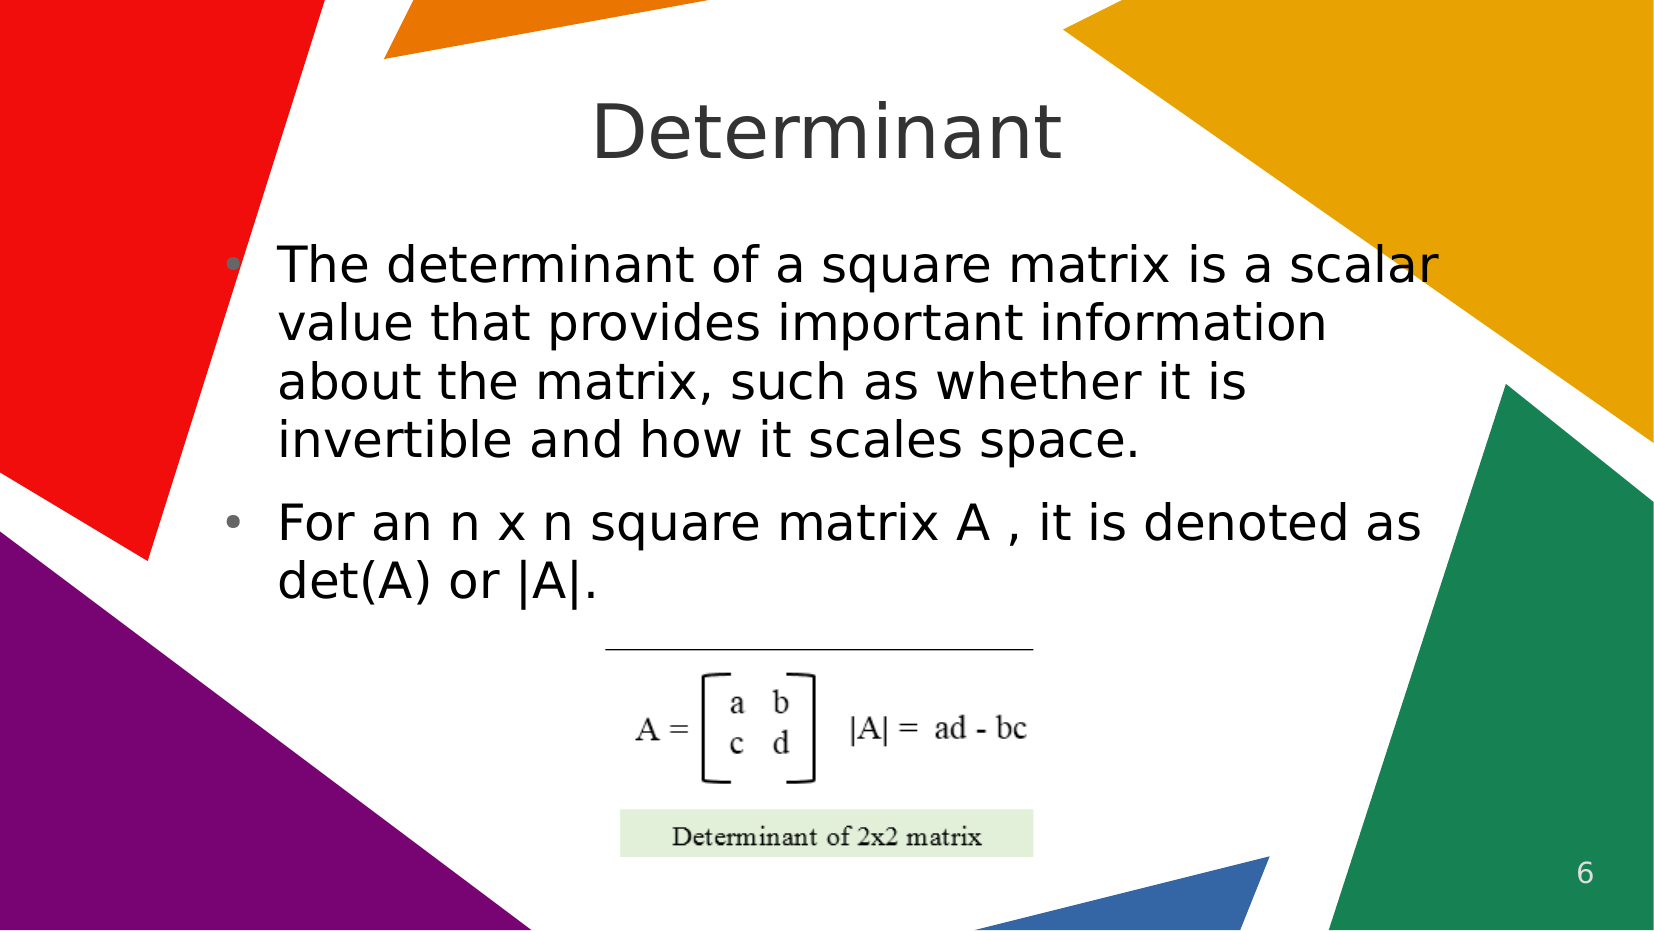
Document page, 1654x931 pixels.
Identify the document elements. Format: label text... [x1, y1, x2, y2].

list The determinant of a square matrix is a scalar value that provides important information about the matrix, such as whether it is invertible and how it scales space. For an n x n square matrix A , it is denoted as det(A) or |A|. [206, 236, 1447, 827]
title Determinant [295, 59, 1359, 207]
picture [605, 649, 1034, 857]
